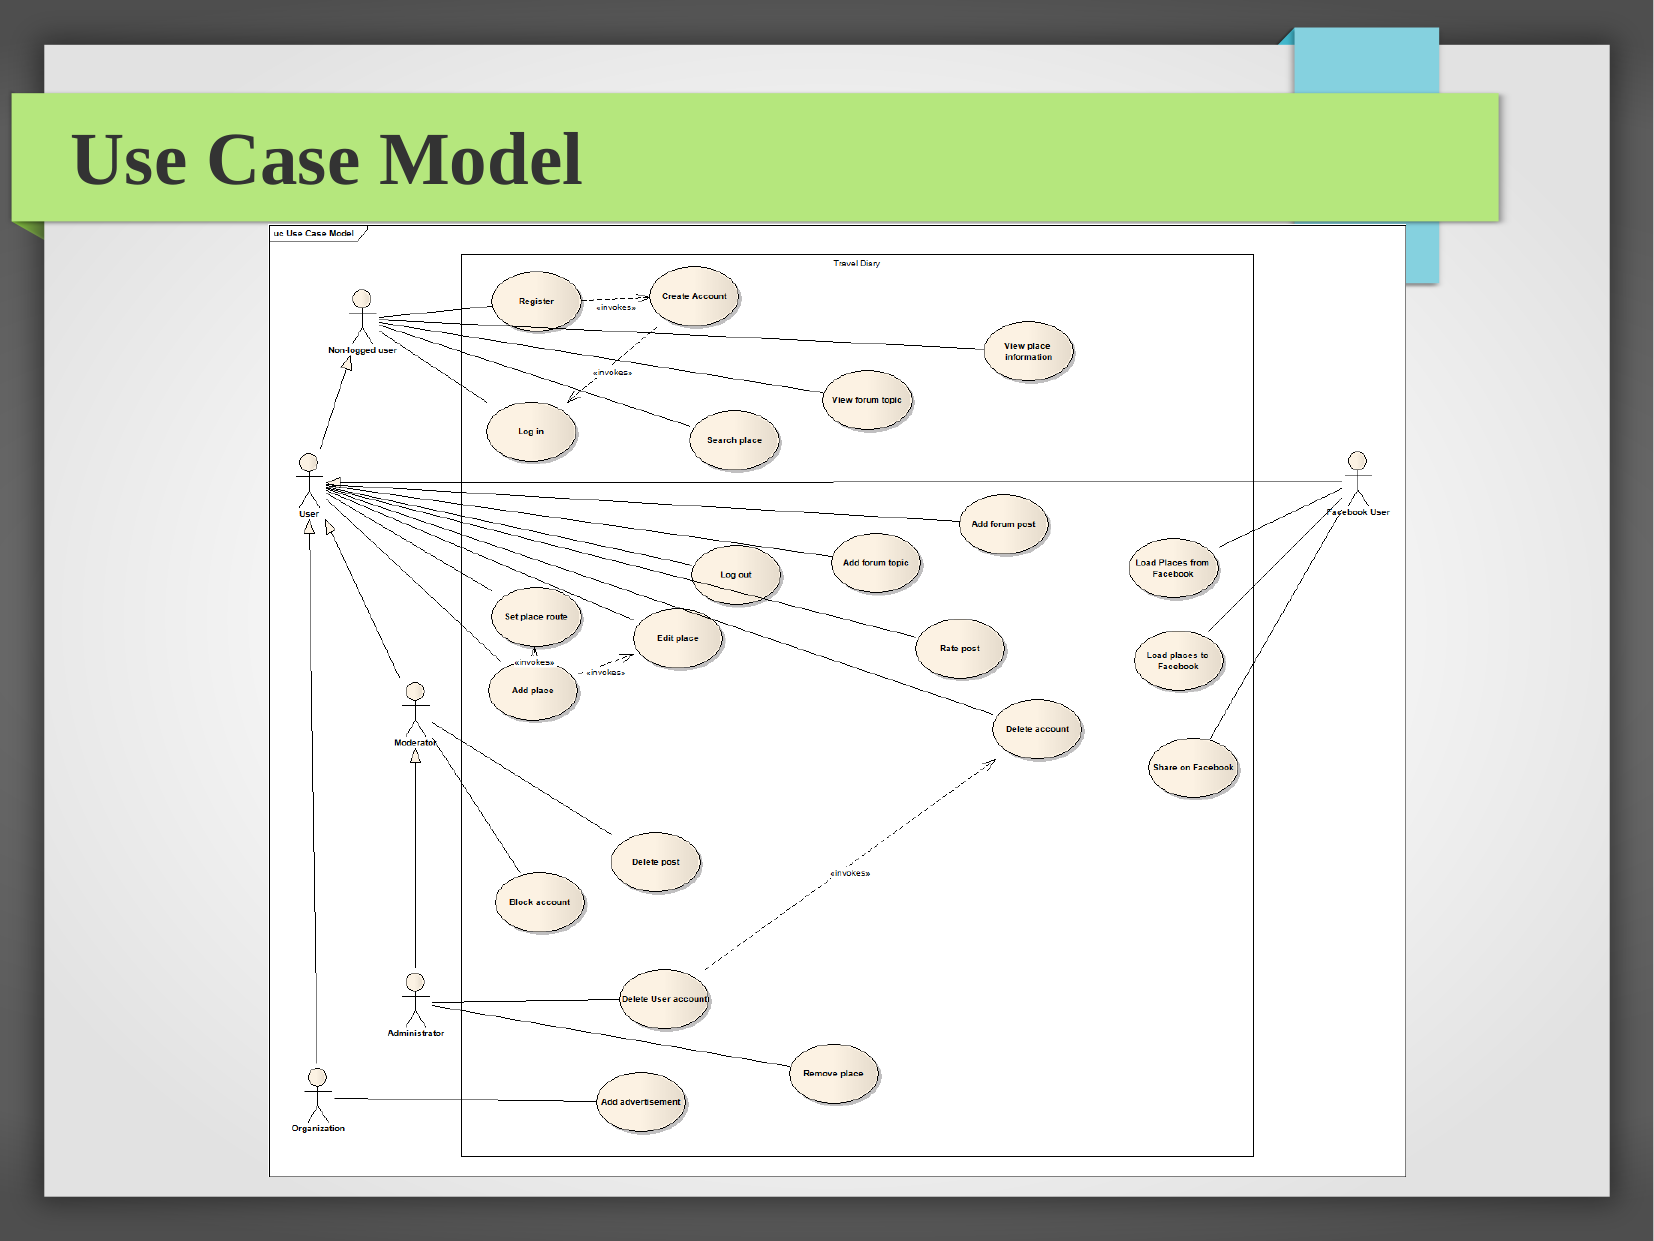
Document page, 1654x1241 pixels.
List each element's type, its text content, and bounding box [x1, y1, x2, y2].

picture [0, 0, 1654, 1241]
title Use Case Model [70, 106, 1229, 213]
